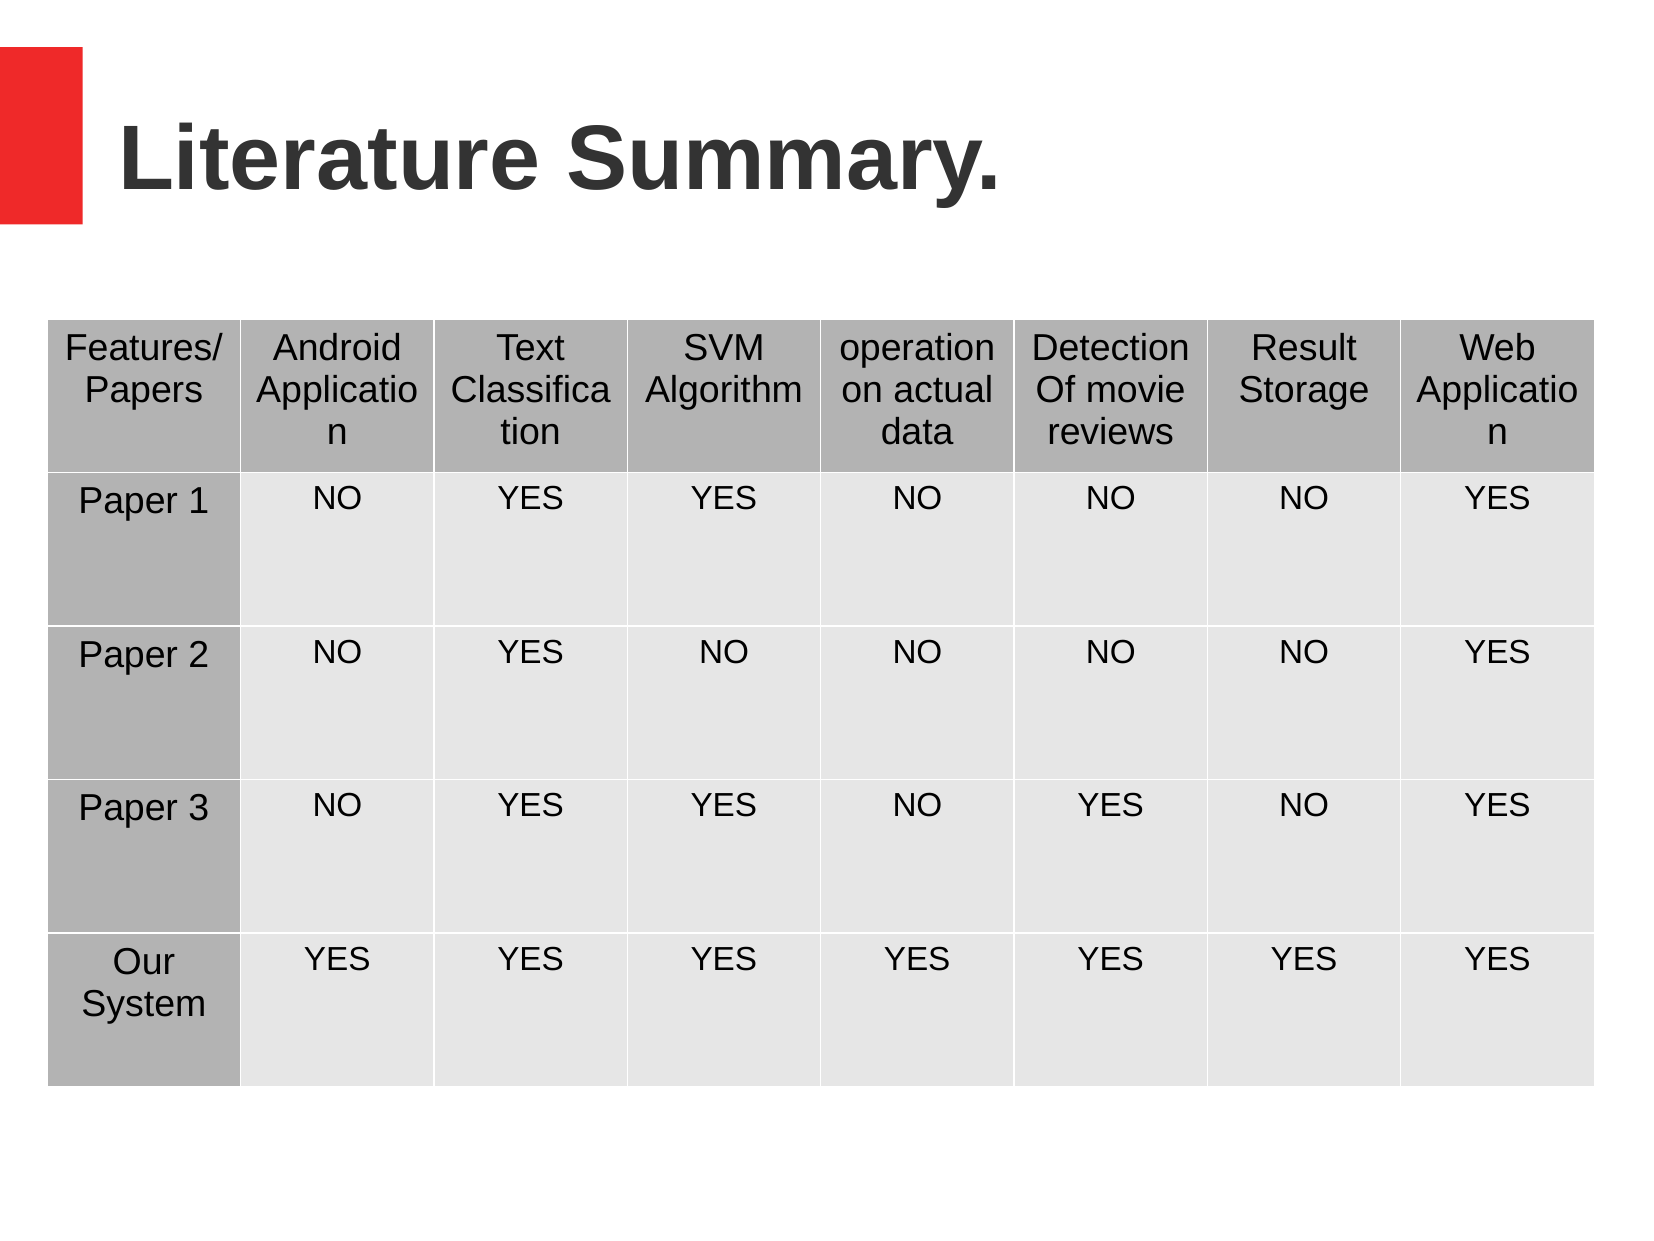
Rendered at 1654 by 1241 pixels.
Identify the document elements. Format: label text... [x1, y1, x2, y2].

table_header Detection Of movie reviews [1015, 320, 1207, 472]
table_cell Paper 1 [48, 473, 240, 625]
table_cell YES [435, 627, 627, 779]
table_cell NO [821, 780, 1013, 932]
table_cell NO [1208, 780, 1400, 932]
table_cell YES [435, 934, 627, 1086]
table_cell NO [1208, 627, 1400, 779]
table_cell Our System [48, 934, 240, 1086]
table_cell YES [821, 934, 1013, 1086]
table_cell YES [1015, 934, 1207, 1086]
table_cell NO [1208, 473, 1400, 625]
table_cell YES [1015, 780, 1207, 932]
table_cell YES [435, 780, 627, 932]
table_cell NO [1015, 473, 1207, 625]
table_cell YES [241, 934, 433, 1086]
table_header Android Application [241, 320, 433, 472]
table_cell NO [241, 473, 433, 625]
table_cell YES [435, 473, 627, 625]
table_cell NO [241, 780, 433, 932]
text_box Literature Summary. [118, 49, 1571, 257]
table_header SVM Algorithm [628, 320, 820, 472]
table_header Text Classification [435, 320, 627, 472]
table_cell NO [628, 627, 820, 779]
table_cell Paper 3 [48, 780, 240, 932]
table_cell YES [1208, 934, 1400, 1086]
table_header Features/Papers [48, 320, 240, 472]
table_cell YES [1401, 473, 1594, 625]
table_cell YES [628, 473, 820, 625]
table_cell NO [1015, 627, 1207, 779]
table_cell Paper 2 [48, 627, 240, 779]
table_cell NO [821, 473, 1013, 625]
table_cell YES [628, 780, 820, 932]
table_cell YES [1401, 934, 1594, 1086]
table_header operation on actual data [821, 320, 1013, 472]
table_cell YES [628, 934, 820, 1086]
table_header Web Application [1401, 320, 1594, 472]
table_header Result Storage [1208, 320, 1400, 472]
table_cell YES [1401, 627, 1594, 779]
table_cell YES [1401, 780, 1594, 932]
table_cell NO [821, 627, 1013, 779]
table_cell NO [241, 627, 433, 779]
